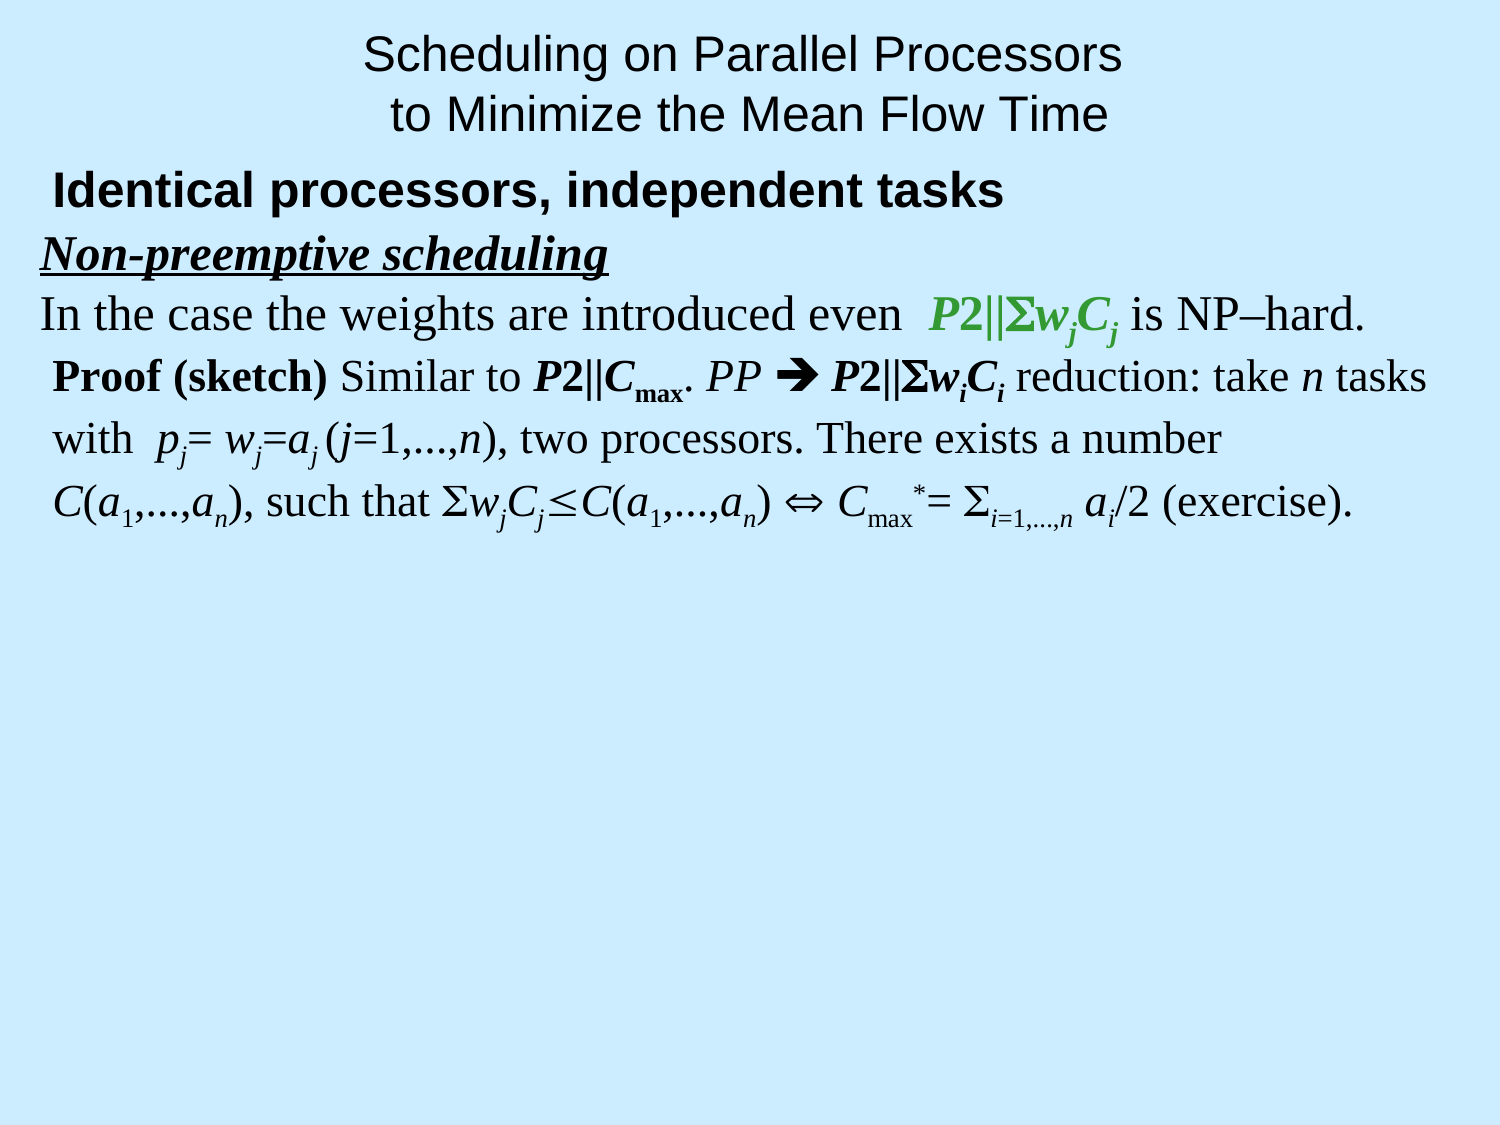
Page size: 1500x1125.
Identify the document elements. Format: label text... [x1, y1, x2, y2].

text_box Non-preemptive scheduling In the case the weights are introduced even P2||wjCj is NP–hard. [24, 212, 1488, 357]
text_box Identical processors, independent tasks [37, 149, 1500, 226]
text_box Proof (sketch) Similar to P2||Cmax. PP  P2||wiCi reduction: take n tasks with pj= wj=aj (j=1,...,n), two processors. There exists a number C(a1,...,an), such that wjCjC(a1,...,an)  Cmax*= i=1,...,n ai/2 (exercise). [37, 337, 1450, 541]
title Scheduling on Parallel Processors to Minimize the Mean Flow Time [0, 24, 1500, 138]
